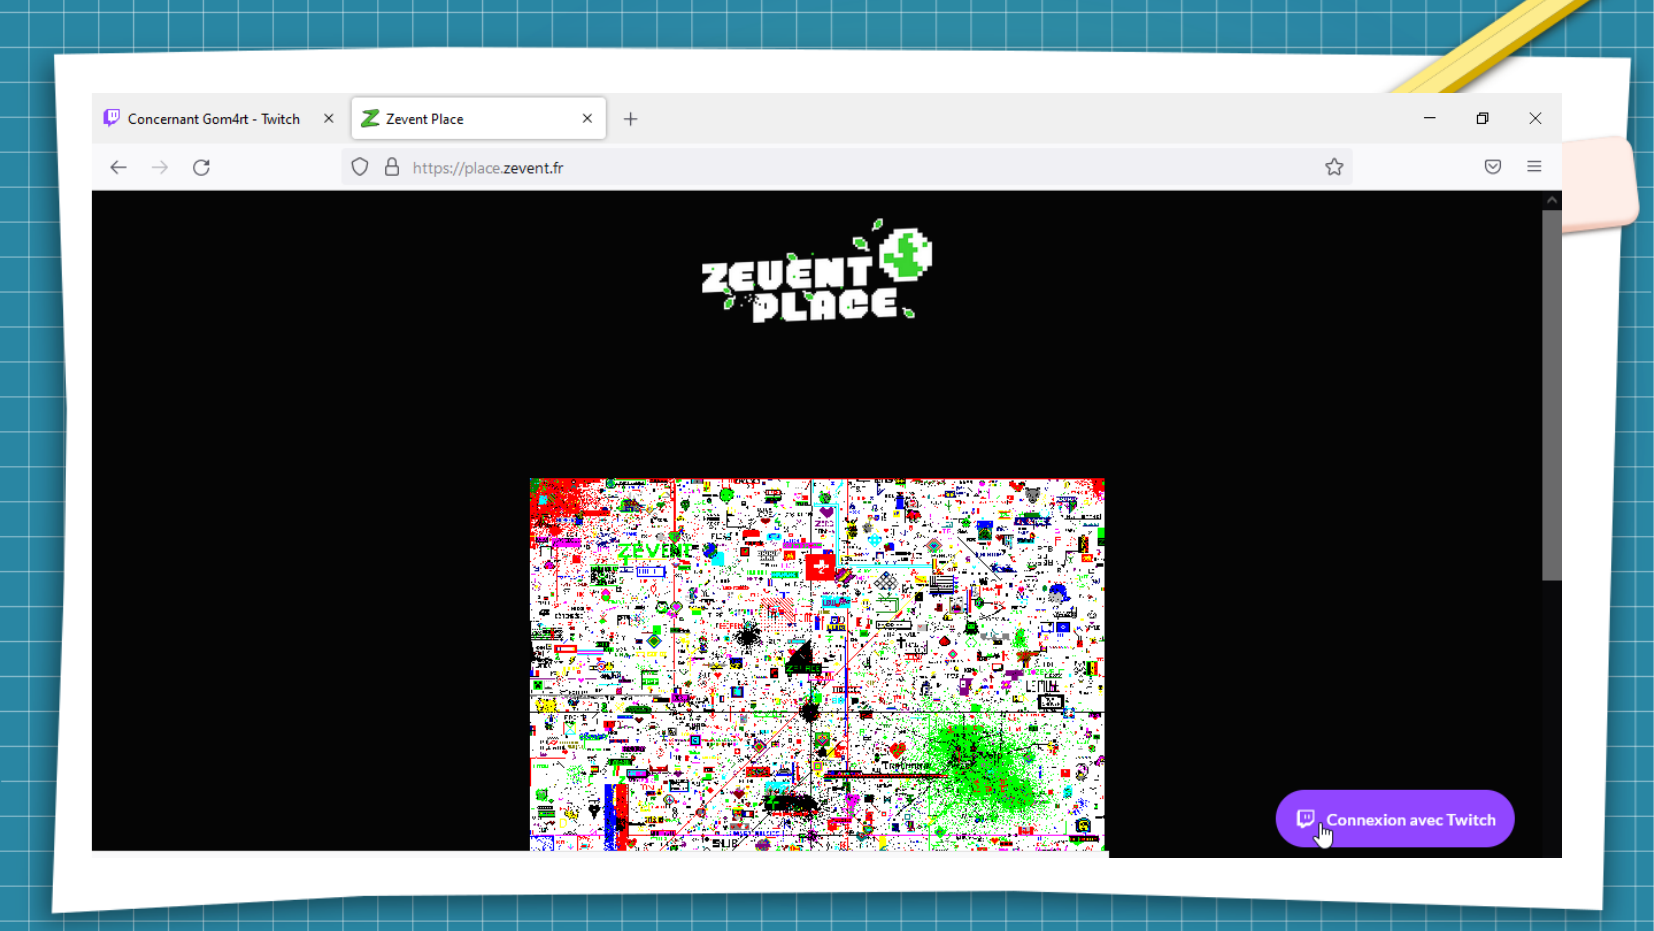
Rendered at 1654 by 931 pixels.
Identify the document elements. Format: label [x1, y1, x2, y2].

picture [91, 93, 1562, 858]
